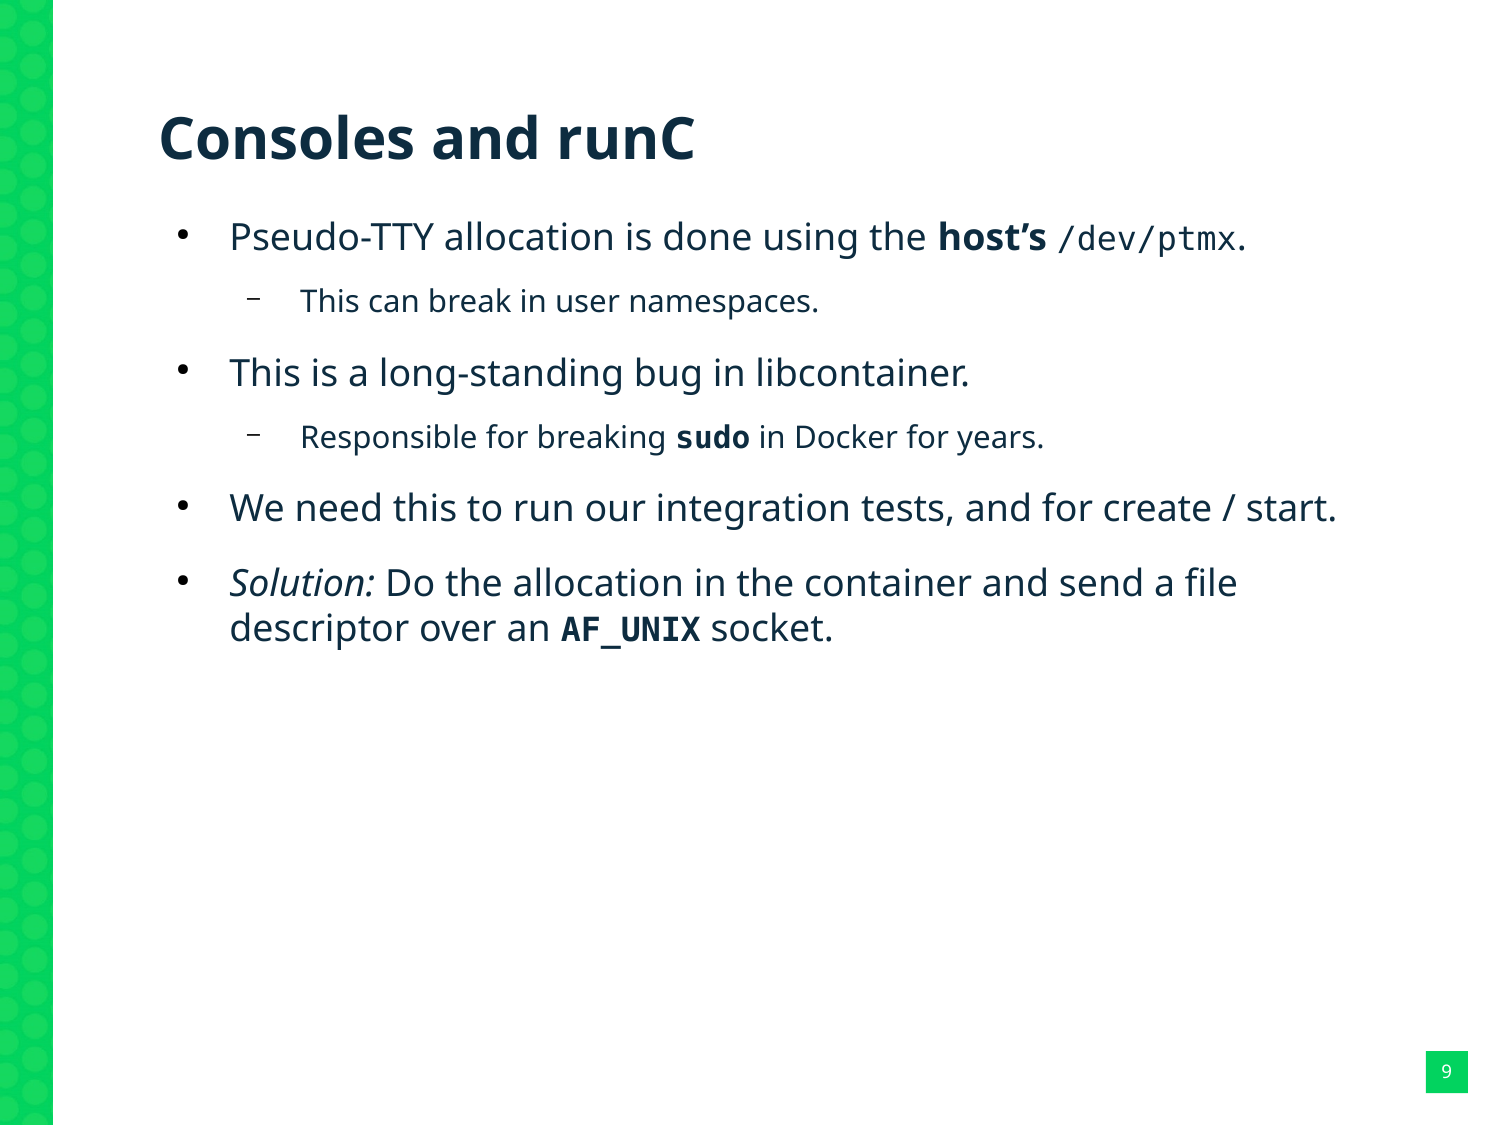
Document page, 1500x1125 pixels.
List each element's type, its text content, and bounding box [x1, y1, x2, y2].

title Consoles and runC [143, 94, 1397, 180]
picture [0, 0, 53, 1125]
text_box <number> [1425, 1051, 1468, 1094]
list Pseudo-TTY allocation is done using the host’s /dev/ptmx. This can break in user namespaces. This is a long-standing bug in libcontainer. Responsible for breaking sudo in Docker for years. We need this to run our integration tests, and for create / start. Solution: Do the allocation in the container and send a file descriptor over an AF_UNIX socket. [143, 205, 1397, 1021]
